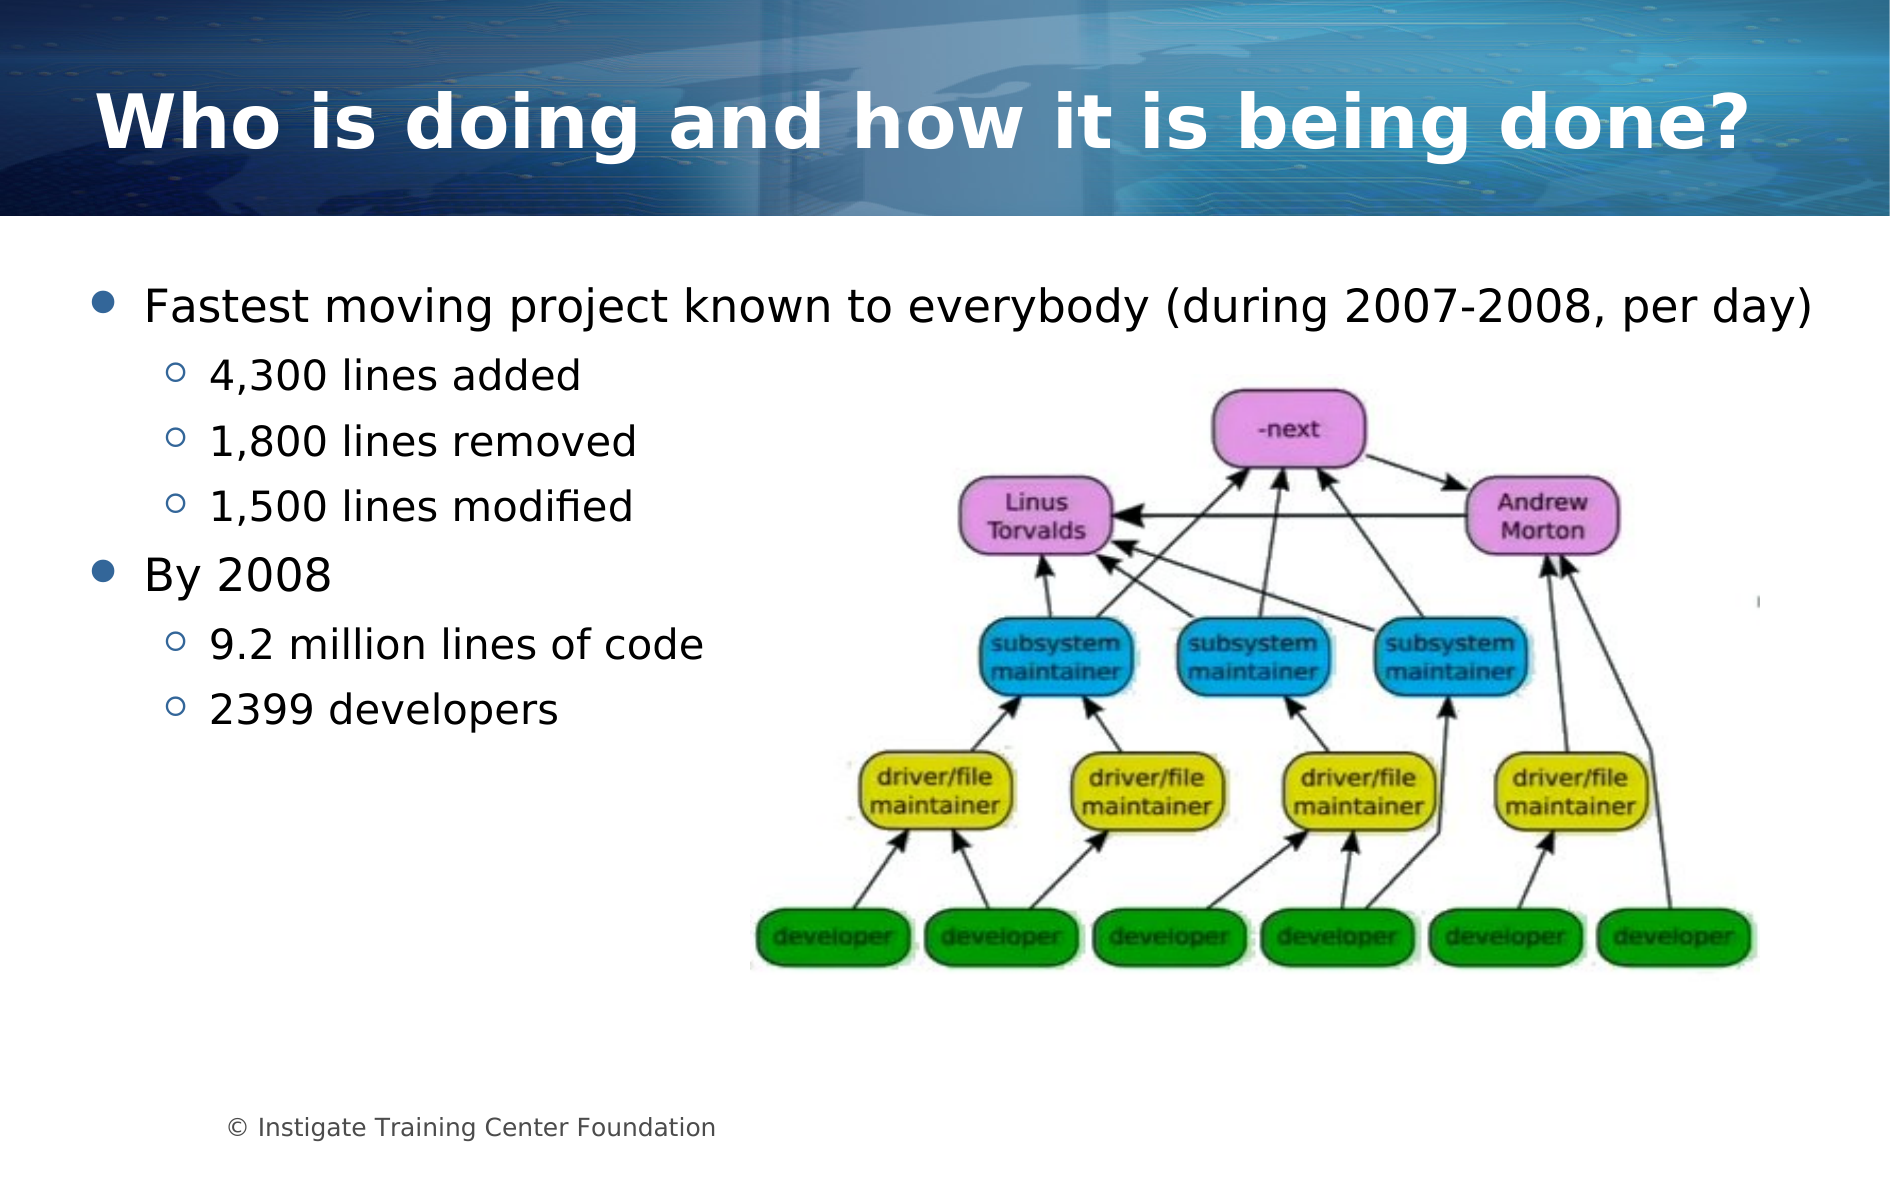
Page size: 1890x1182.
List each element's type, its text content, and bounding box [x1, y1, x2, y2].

title Who is doing and how it is being done? [94, 47, 1793, 217]
picture [750, 374, 1760, 982]
picture [0, 0, 1890, 216]
list Fastest moving project known to everybody (during 2007-2008, per day) 4,300 lines added 1,800 lines removed 1,500 lines modified By 2008 9.2 million lines of code 2399 developers [88, 280, 1838, 1106]
